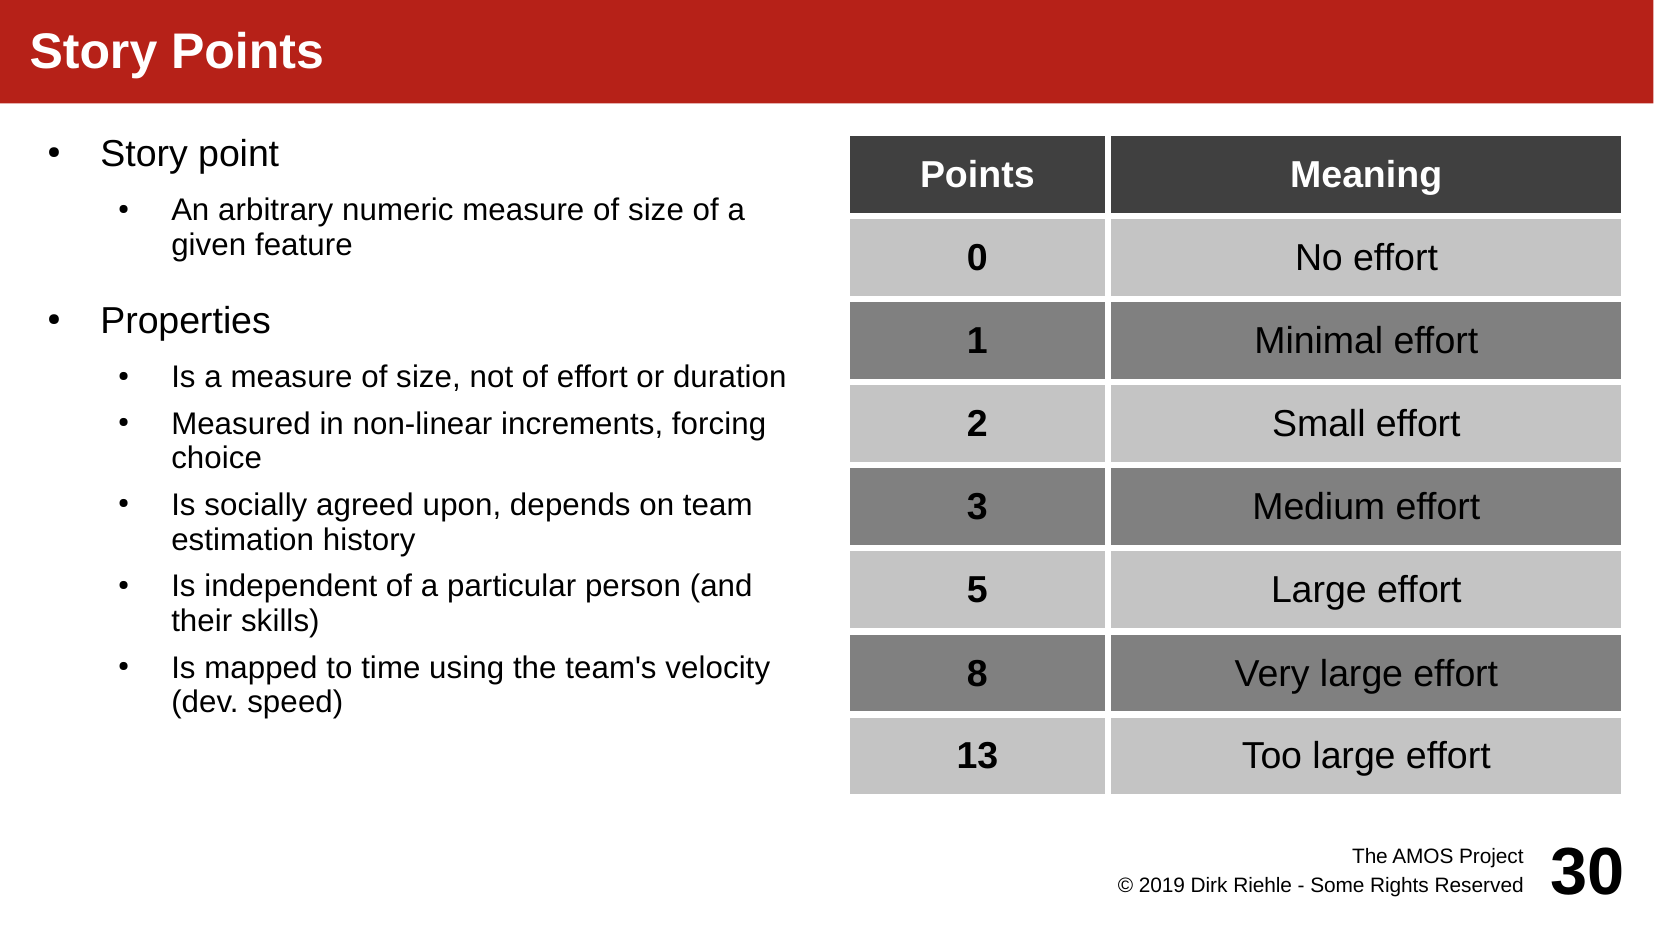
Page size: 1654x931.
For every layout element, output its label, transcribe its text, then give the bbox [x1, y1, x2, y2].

table_cell Minimal effort [1111, 302, 1621, 379]
table_cell 3 [850, 468, 1105, 545]
table_cell Very large effort [1111, 635, 1621, 711]
table_cell 5 [850, 551, 1105, 628]
table_cell Too large effort [1111, 718, 1621, 794]
table_cell 1 [850, 302, 1105, 379]
table_cell 13 [850, 718, 1105, 794]
table_cell Medium effort [1111, 468, 1621, 545]
table_cell 0 [850, 219, 1105, 296]
table_cell Small effort [1111, 385, 1621, 462]
table_cell 2 [850, 385, 1105, 462]
table_cell No effort [1111, 219, 1621, 296]
table_cell Large effort [1111, 551, 1621, 628]
table_header Meaning [1111, 136, 1621, 213]
table_cell 8 [850, 635, 1105, 711]
title Story Points [0, 0, 1654, 104]
list Story point An arbitrary numeric measure of size of a given feature Properties Is a measure of size, not of effort or duration Measured in non-linear increments, forcing choice Is socially agreed upon, depends on team estimation history Is independent of a particular person (and their skills) Is mapped to time using the team's velocity (dev. speed) [29, 132, 808, 798]
table_header Points [850, 136, 1105, 213]
